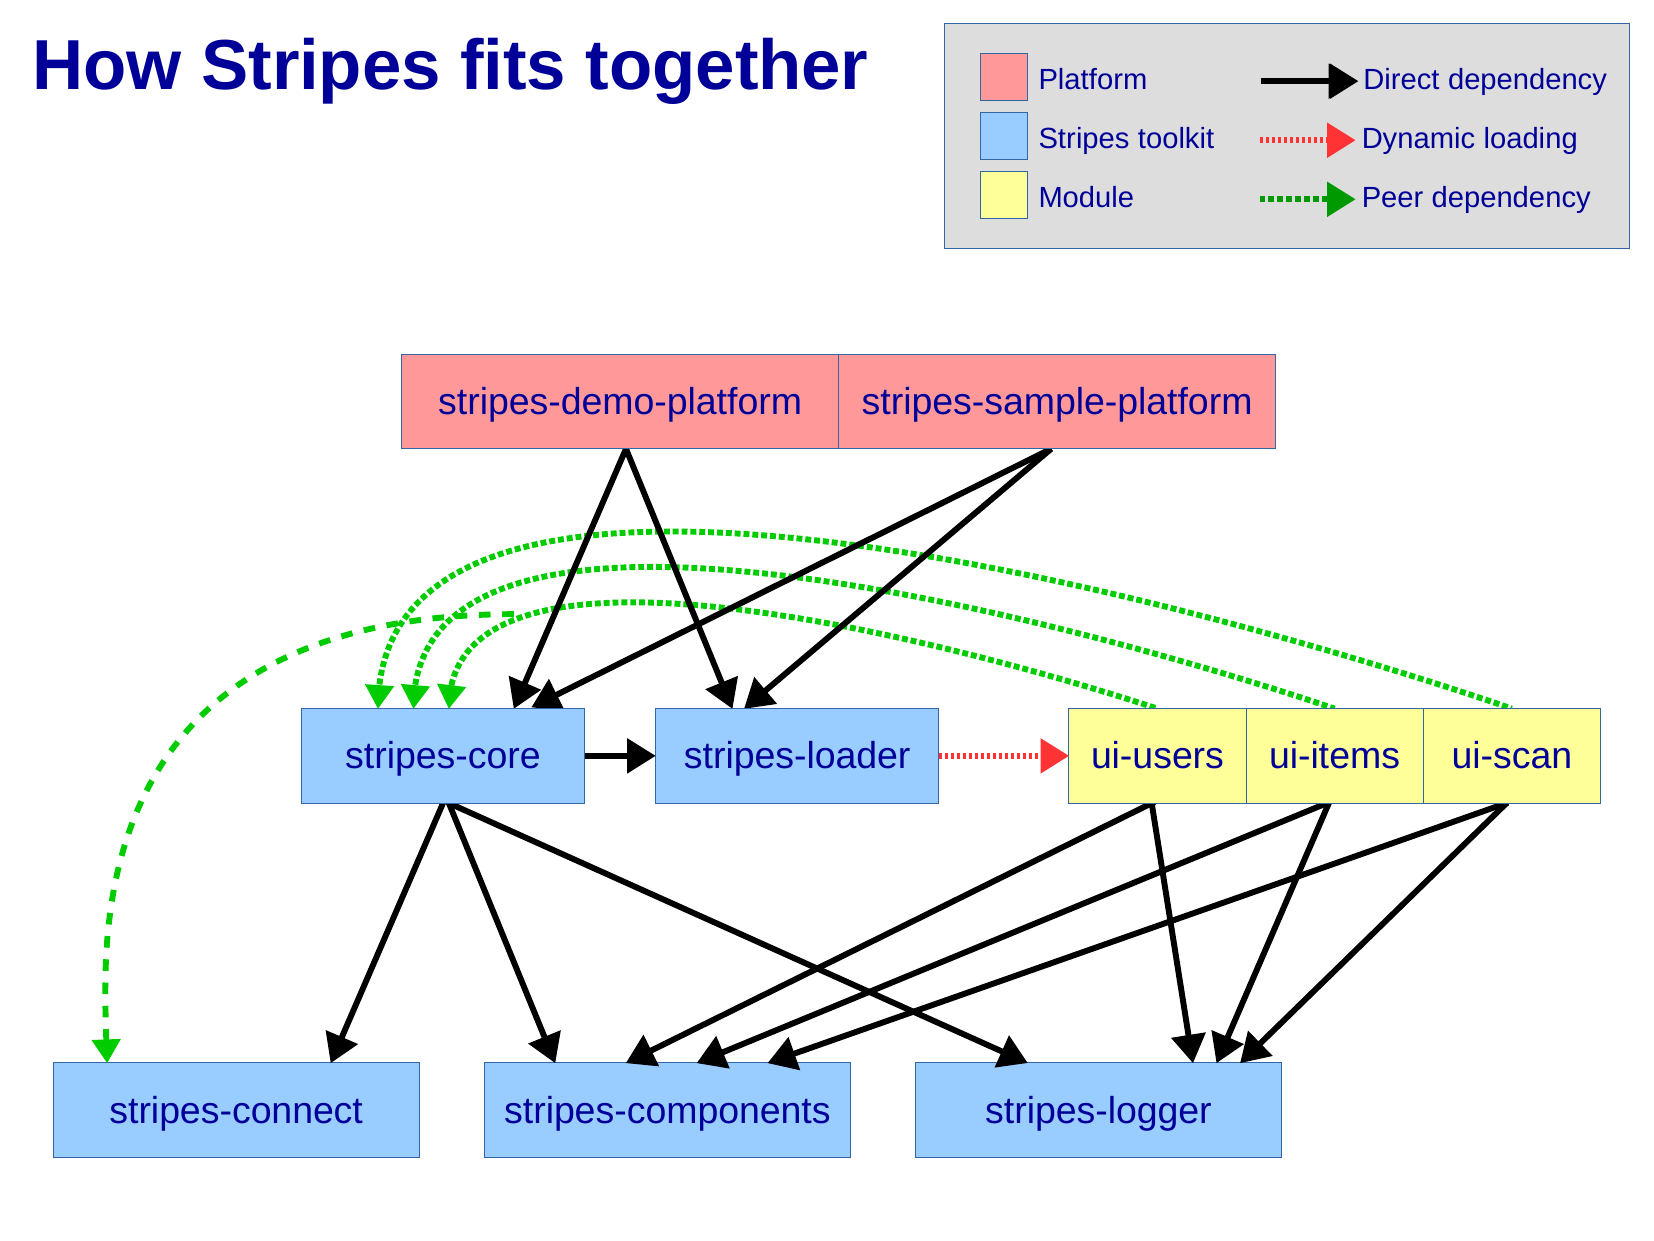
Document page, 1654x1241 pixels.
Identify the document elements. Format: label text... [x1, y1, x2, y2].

text_box Peer dependency [1347, 173, 1606, 222]
text_box Platform [1023, 55, 1162, 103]
text_box stripes-sample-platform [839, 354, 1276, 449]
text_box Stripes toolkit [1023, 114, 1229, 163]
text_box stripes-components [484, 1062, 851, 1158]
text_box ui-users [1068, 708, 1246, 804]
text_box stripes-connect [53, 1062, 420, 1158]
text_box Direct dependency [1348, 55, 1622, 103]
text_box Dynamic loading [1347, 114, 1593, 163]
text_box stripes-core [301, 708, 585, 804]
text_box stripes-logger [915, 1062, 1282, 1158]
text_box stripes-loader [655, 708, 939, 804]
text_box ui-items [1246, 708, 1423, 804]
text_box stripes-demo-platform [401, 354, 839, 449]
text_box How Stripes fits together [17, 17, 886, 112]
text_box [944, 23, 1630, 249]
text_box Module [1023, 173, 1149, 222]
text_box ui-scan [1423, 708, 1601, 804]
